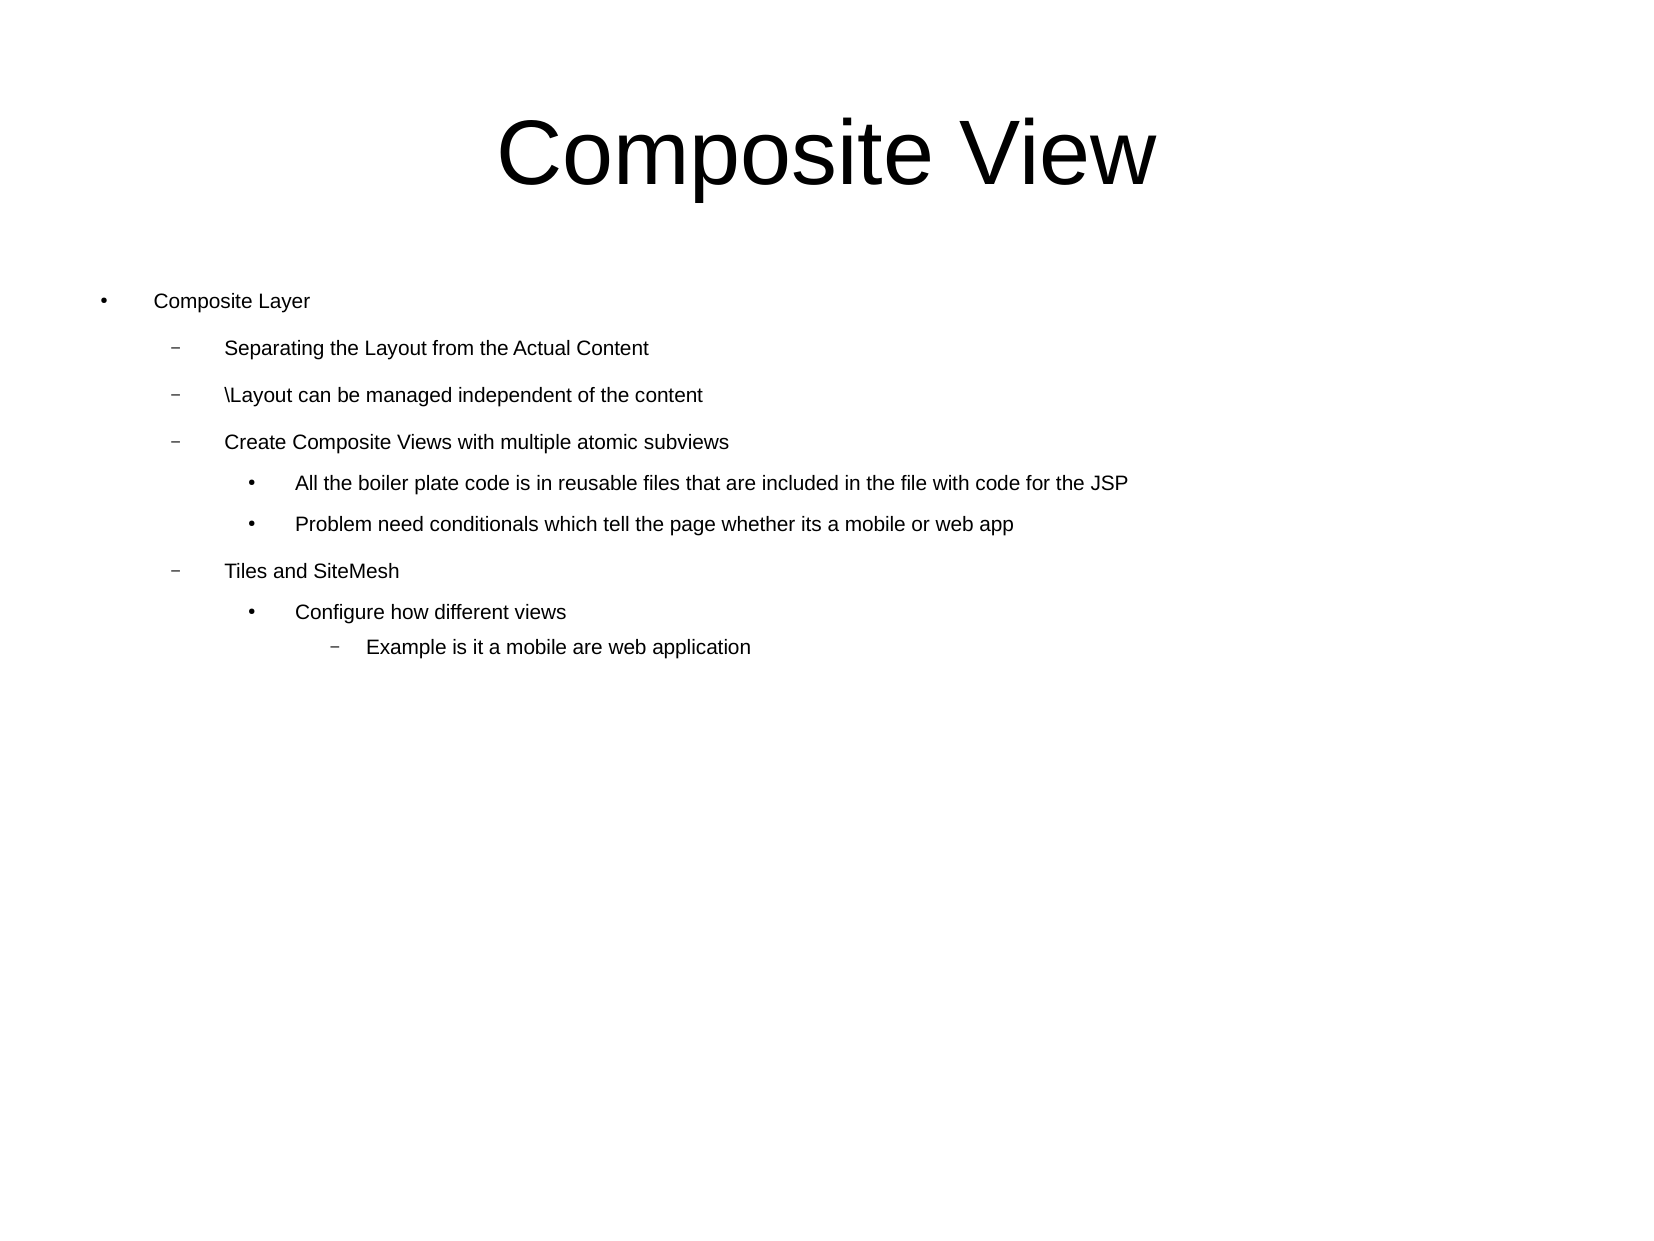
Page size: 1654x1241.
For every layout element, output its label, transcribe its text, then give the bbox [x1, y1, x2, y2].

title Composite View [82, 49, 1571, 257]
list Composite Layer Separating the Layout from the Actual Content \Layout can be managed independent of the content Create Composite Views with multiple atomic subviews All the boiler plate code is in reusable files that are included in the file with code for the JSP Problem need conditionals which tell the page whether its a mobile or web app Tiles and SiteMesh Configure how different views Example is it a mobile are web application [82, 290, 1571, 1010]
